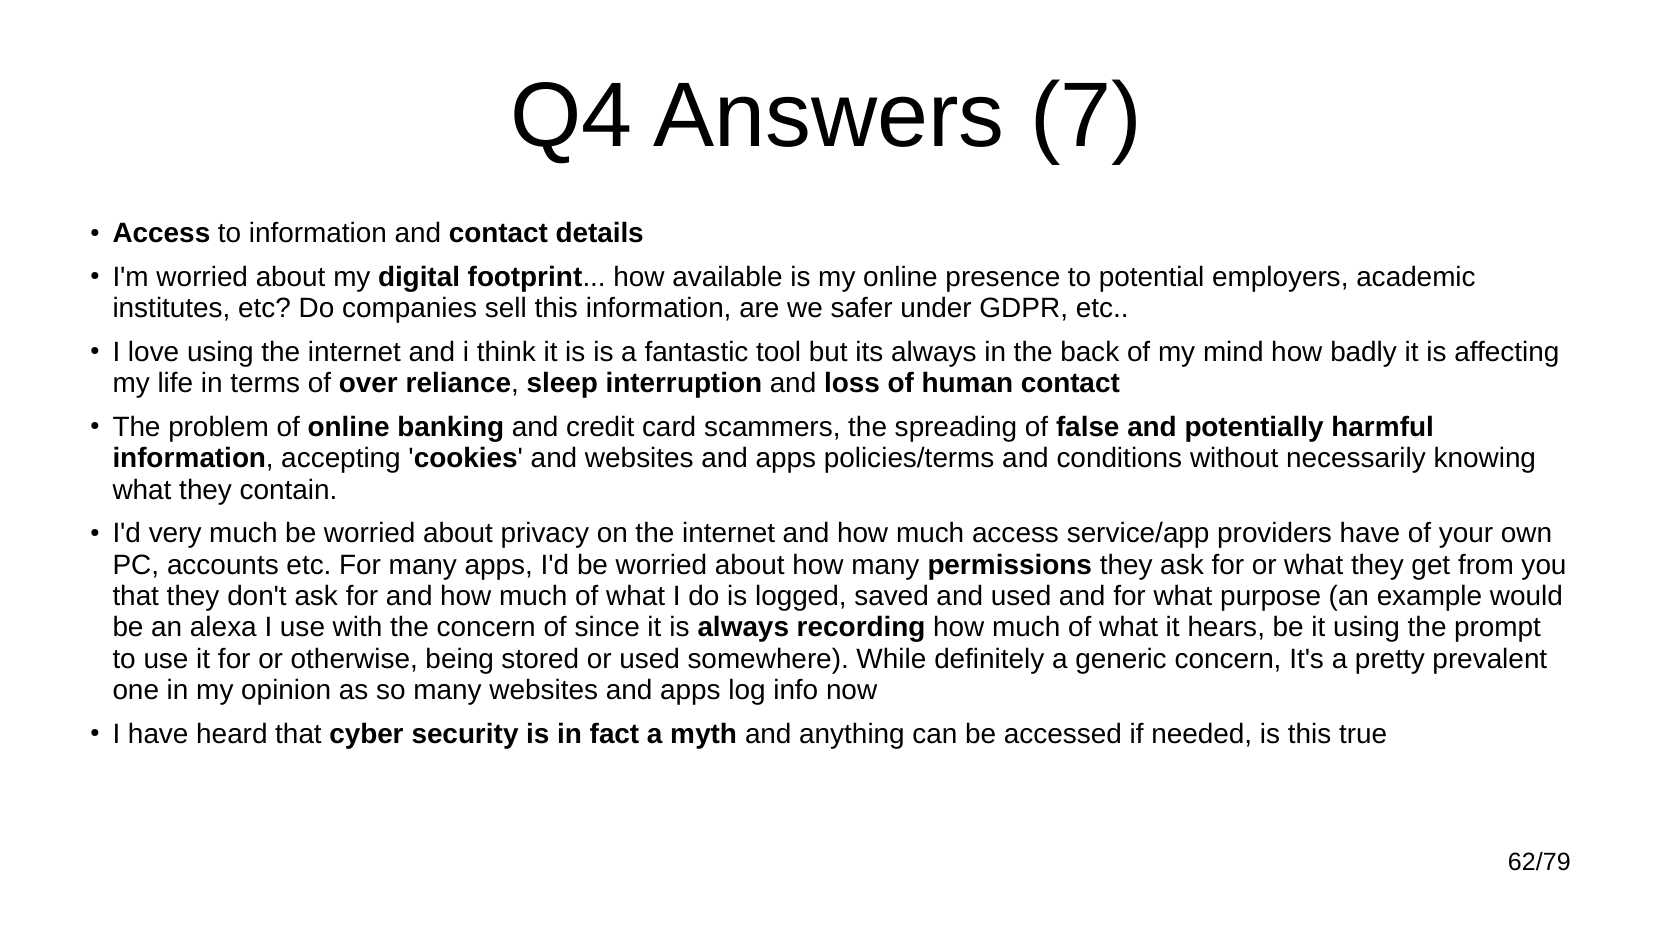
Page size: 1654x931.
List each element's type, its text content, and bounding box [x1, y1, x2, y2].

title Q4 Answers (7) [82, 37, 1571, 193]
list Access to information and contact details I'm worried about my digital footprint... how available is my online presence to potential employers, academic institutes, etc? Do companies sell this information, are we safer under GDPR, etc.. I love using the internet and i think it is is a fantastic tool but its always in the back of my mind how badly it is affecting my life in terms of over reliance, sleep interruption and loss of human contact The problem of online banking and credit card scammers, the spreading of false and potentially harmful information, accepting 'cookies' and websites and apps policies/terms and conditions without necessarily knowing what they contain. I'd very much be worried about privacy on the internet and how much access service/app providers have of your own PC, accounts etc. For many apps, I'd be worried about how many permissions they ask for or what they get from you that they don't ask for and how much of what I do is logged, saved and used and for what purpose (an example would be an alexa I use with the concern of since it is always recording how much of what it hears, be it using the prompt to use it for or otherwise, being stored or used somewhere). While definitely a generic concern, It's a pretty prevalent one in my opinion as so many websites and apps log info now I have heard that cyber security is in fact a myth and anything can be accessed if needed, is this true [82, 217, 1571, 758]
